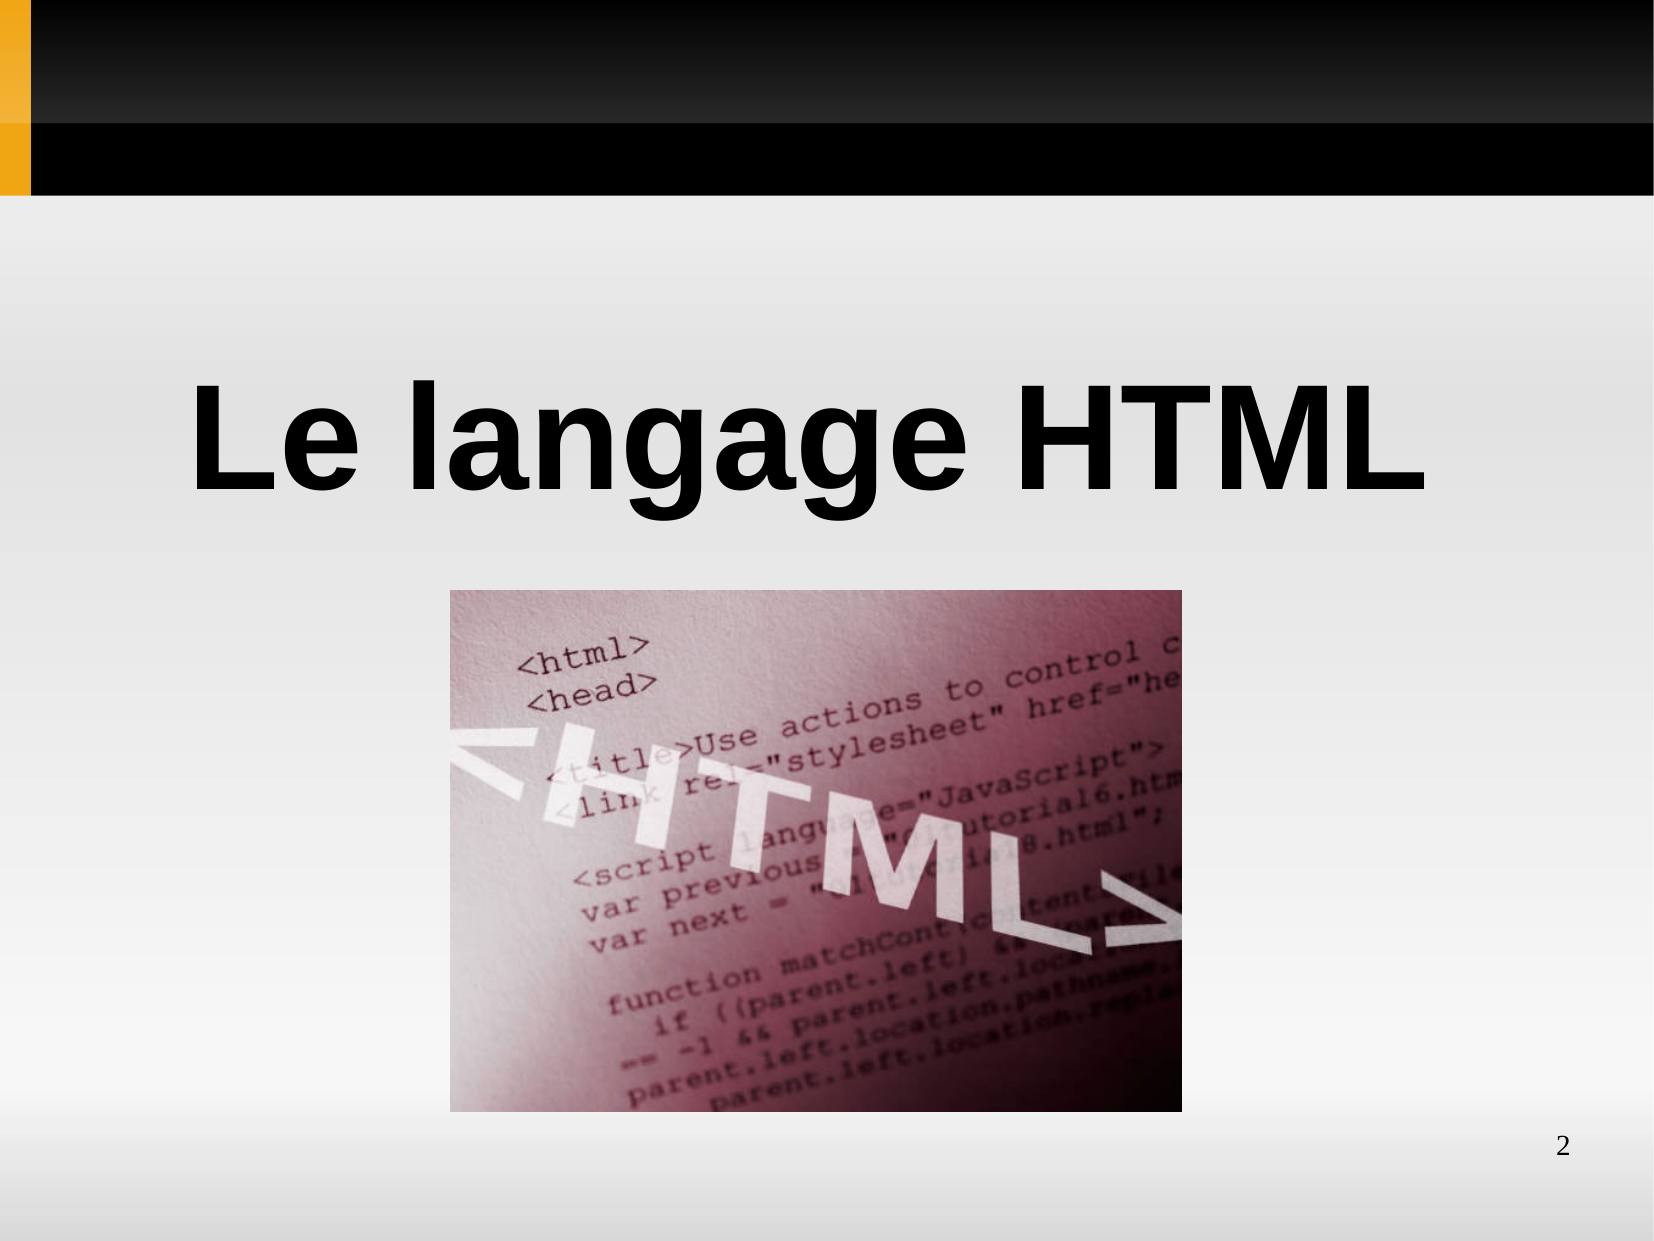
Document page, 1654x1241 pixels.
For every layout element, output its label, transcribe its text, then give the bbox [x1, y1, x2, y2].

picture [0, 0, 1654, 1241]
list Le langage HTML [29, 354, 1518, 1173]
